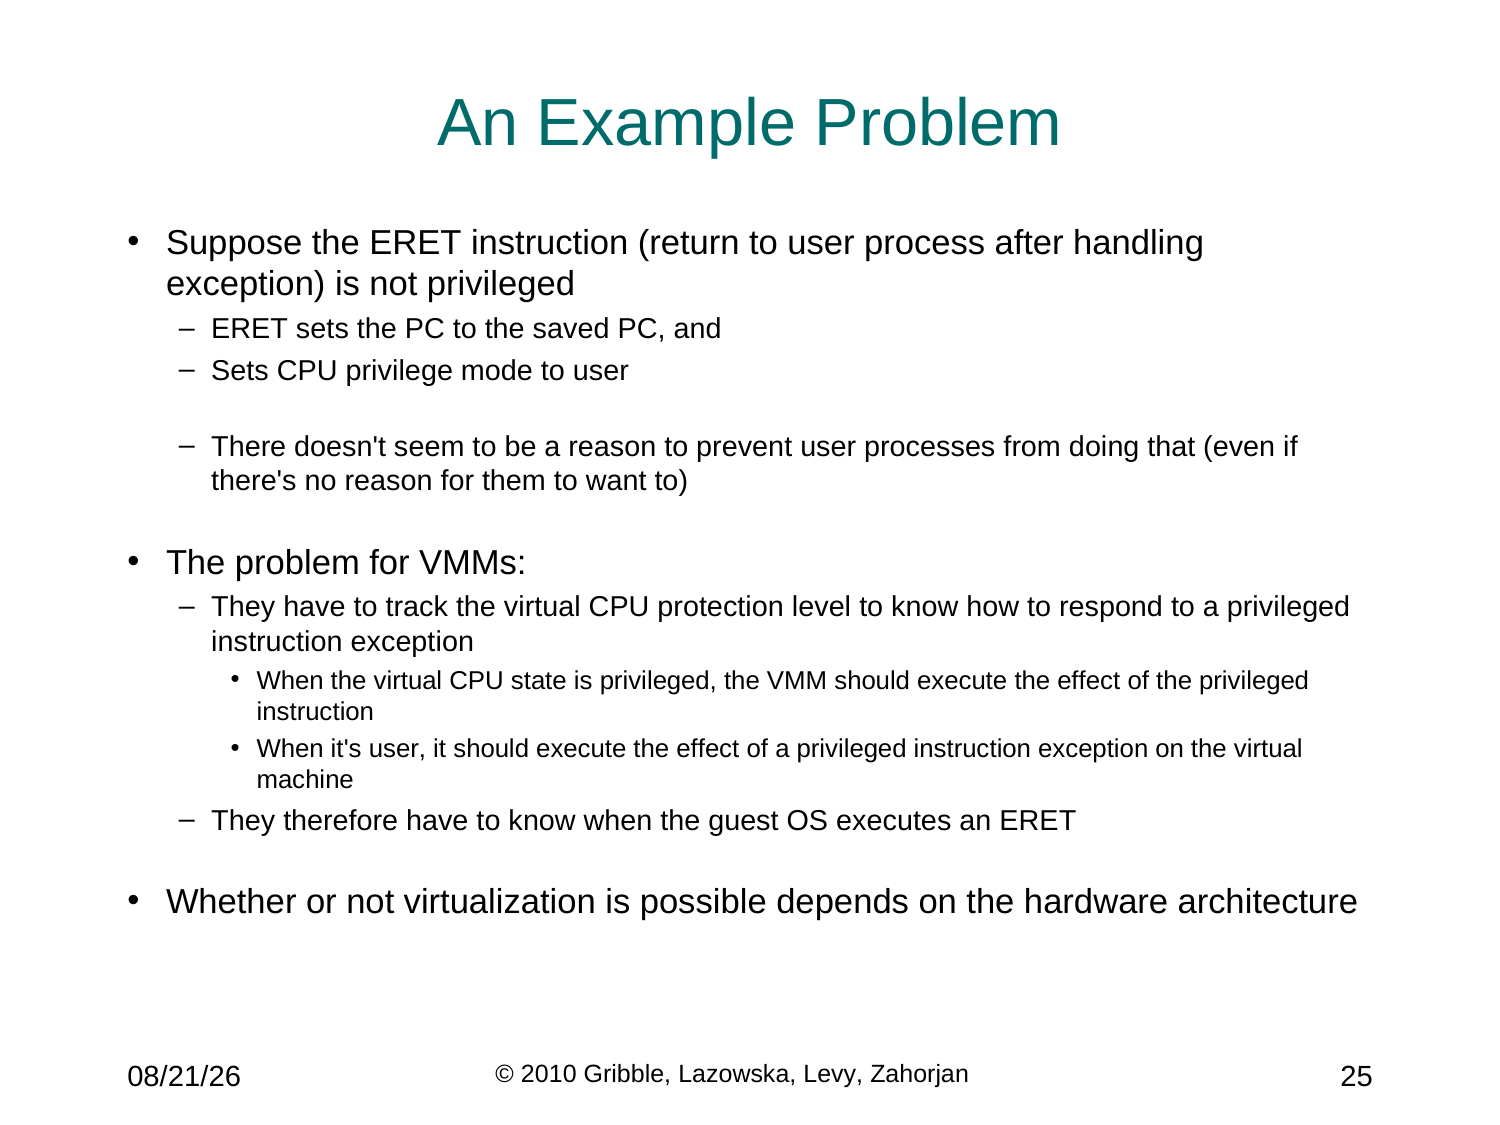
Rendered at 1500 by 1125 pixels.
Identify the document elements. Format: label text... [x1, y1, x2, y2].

title An Example Problem [112, 62, 1388, 176]
list Suppose the ERET instruction (return to user process after handling exception) is not privileged ERET sets the PC to the saved PC, and Sets CPU privilege mode to user There doesn't seem to be a reason to prevent user processes from doing that (even if there's no reason for them to want to) The problem for VMMs: They have to track the virtual CPU protection level to know how to respond to a privileged instruction exception When the virtual CPU state is privileged, the VMM should execute the effect of the privileged instruction When it's user, it should execute the effect of a privileged instruction exception on the virtual machine They therefore have to know when the guest OS executes an ERET Whether or not virtualization is possible depends on the hardware architecture [112, 212, 1388, 955]
